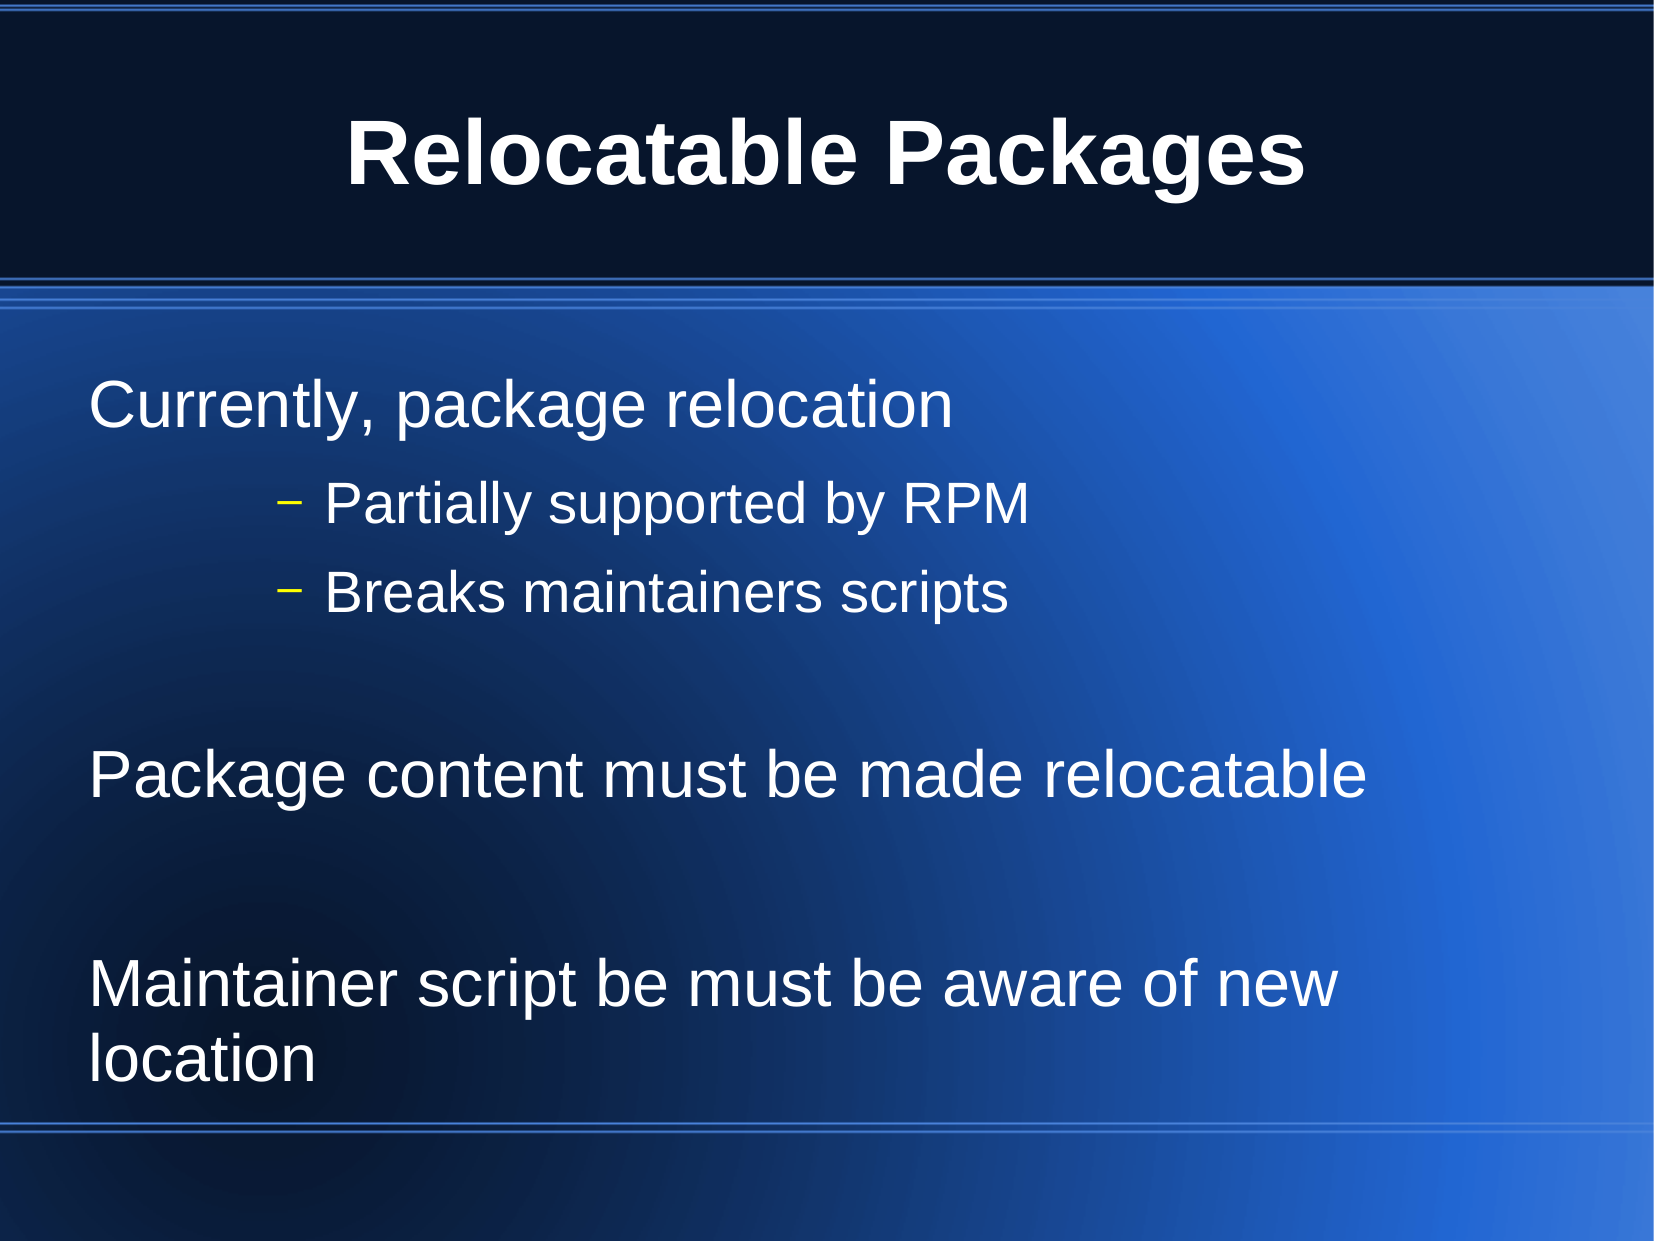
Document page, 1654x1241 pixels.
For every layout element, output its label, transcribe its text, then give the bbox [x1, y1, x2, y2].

list Currently, package relocation Partially supported by RPM Breaks maintainers scripts Package content must be made relocatable Maintainer script be must be aware of new location [88, 366, 1577, 1096]
title Relocatable Packages [82, 56, 1571, 250]
picture [0, 0, 1654, 1241]
